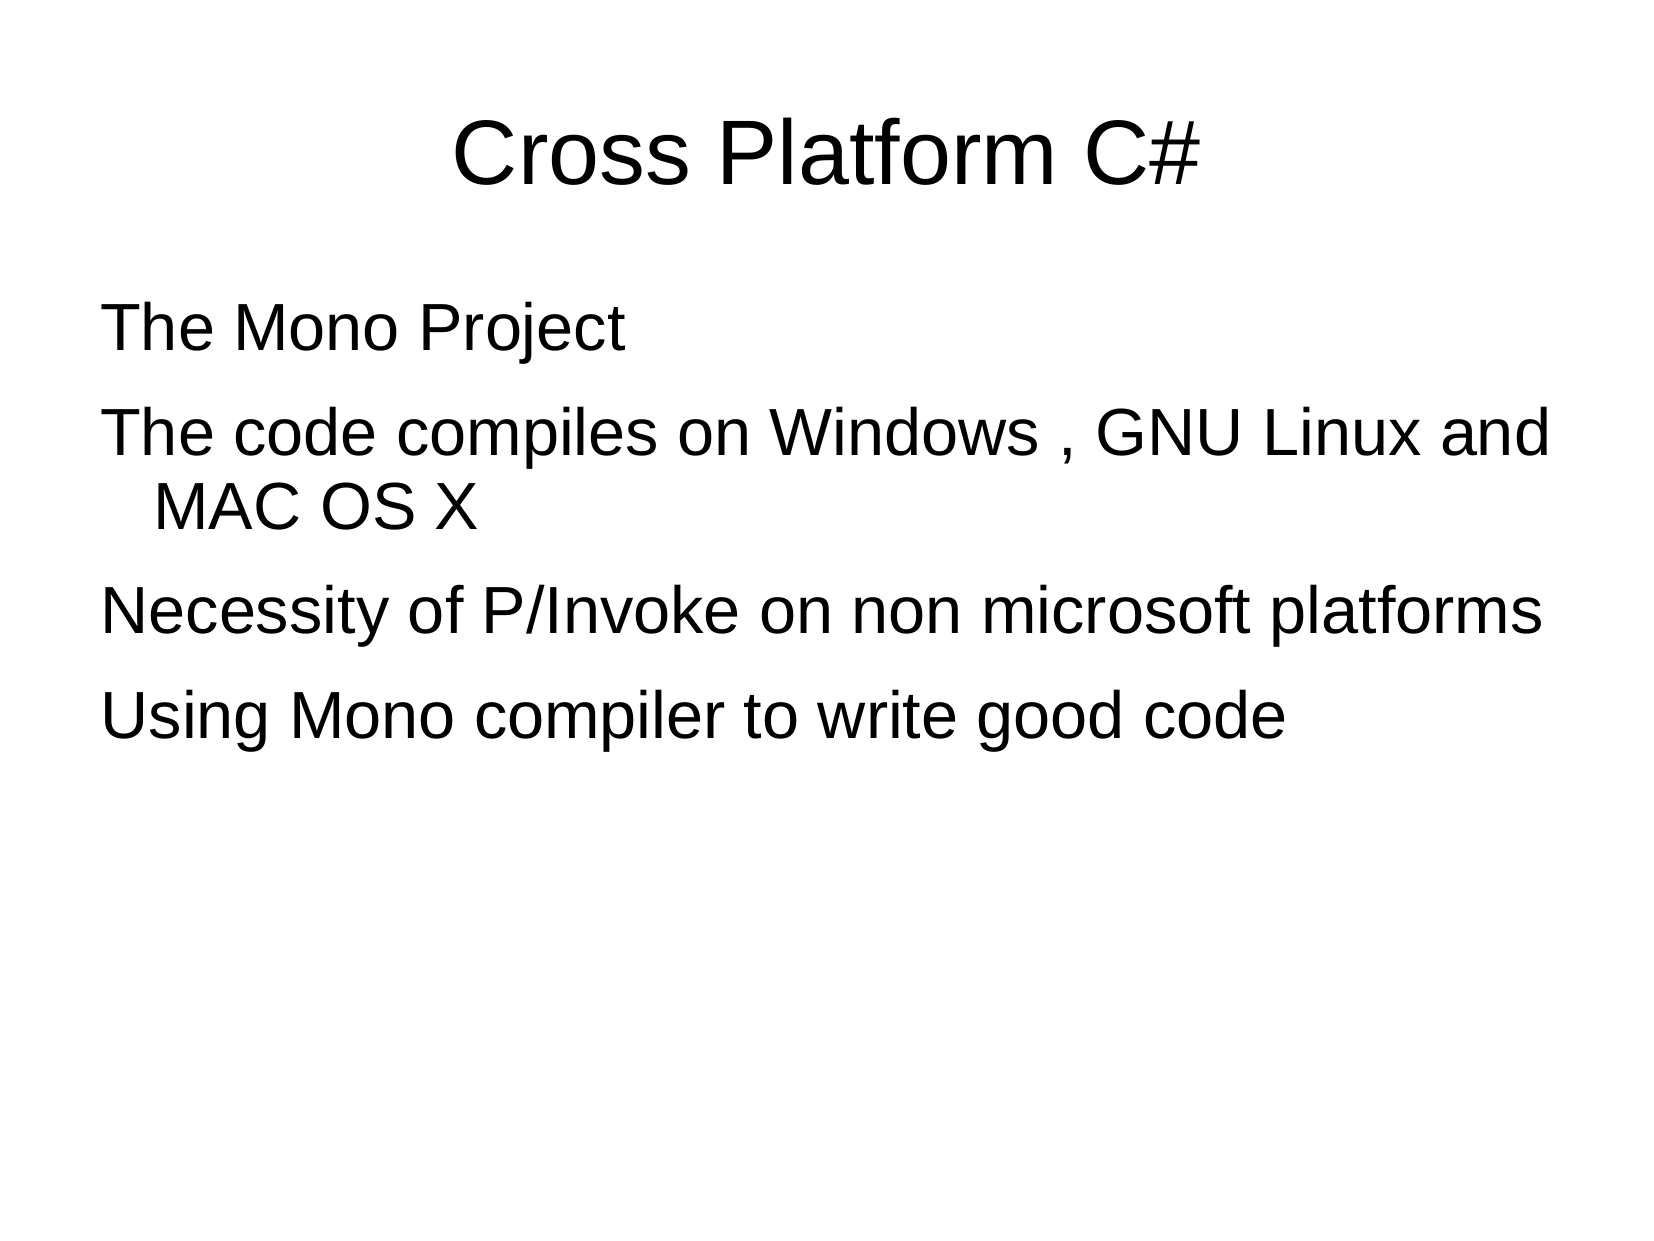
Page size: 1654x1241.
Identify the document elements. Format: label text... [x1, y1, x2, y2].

title Cross Platform C# [82, 56, 1571, 250]
list The Mono Project The code compiles on Windows , GNU Linux and MAC OS X Necessity of P/Invoke on non microsoft platforms Using Mono compiler to write good code [82, 290, 1571, 1094]
